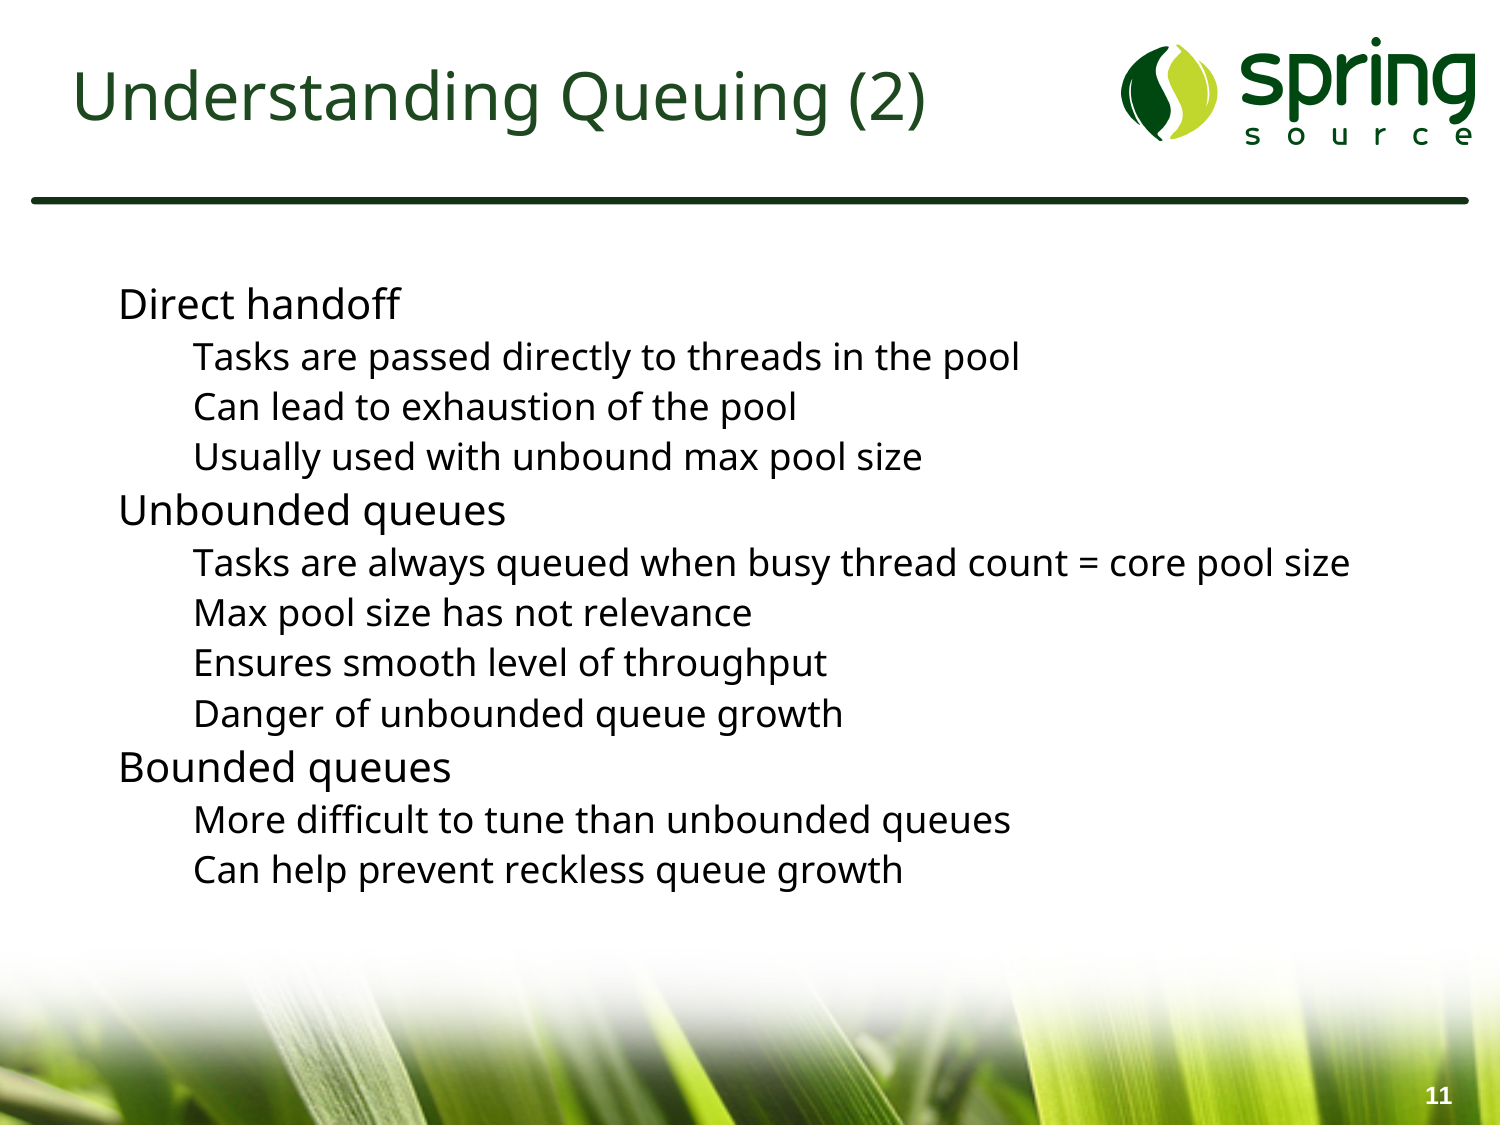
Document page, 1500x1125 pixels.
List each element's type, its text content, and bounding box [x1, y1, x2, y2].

title Understanding Queuing (2) [56, 13, 1089, 176]
picture [0, 944, 1500, 1125]
list Direct handoff Tasks are passed directly to threads in the pool Can lead to exhaustion of the pool Usually used with unbound max pool size Unbounded queues Tasks are always queued when busy thread count = core pool size Max pool size has not relevance Ensures smooth level of throughput Danger of unbounded queue growth Bounded queues More difficult to tune than unbounded queues Can help prevent reckless queue growth [103, 275, 1394, 938]
picture [1121, 37, 1475, 145]
